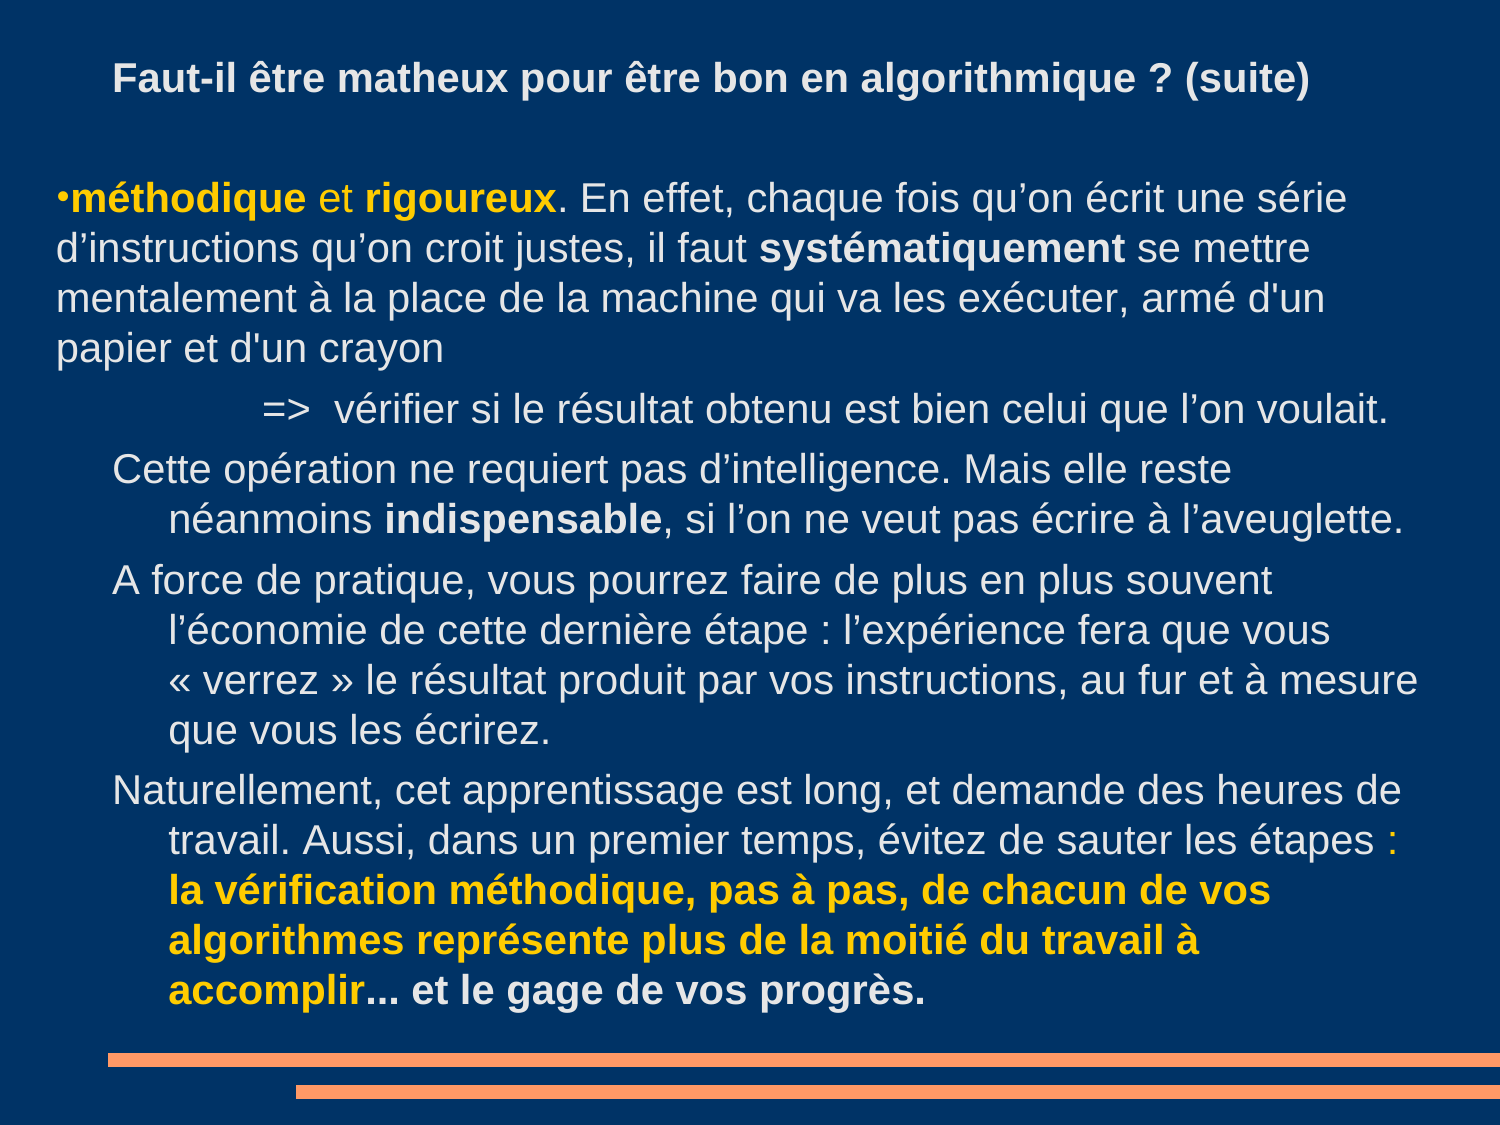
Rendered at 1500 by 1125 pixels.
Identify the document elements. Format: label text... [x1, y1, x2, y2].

list Faut-il être matheux pour être bon en algorithmique ? (suite) méthodique et rigoureux. En effet, chaque fois qu’on écrit une série d’instructions qu’on croit justes, il faut systématiquement se mettre mentalement à la place de la machine qui va les exécuter, armé d'un papier et d'un crayon => vérifier si le résultat obtenu est bien celui que l’on voulait. Cette opération ne requiert pas d’intelligence. Mais elle reste néanmoins indispensable, si l’on ne veut pas écrire à l’aveuglette. A force de pratique, vous pourrez faire de plus en plus souvent l’économie de cette dernière étape : l’expérience fera que vous « verrez » le résultat produit par vos instructions, au fur et à mesure que vous les écrirez. Naturellement, cet apprentissage est long, et demande des heures de travail. Aussi, dans un premier temps, évitez de sauter les étapes : la vérification méthodique, pas à pas, de chacun de vos algorithmes représente plus de la moitié du travail à accomplir... et le gage de vos progrès. [41, 42, 1447, 816]
